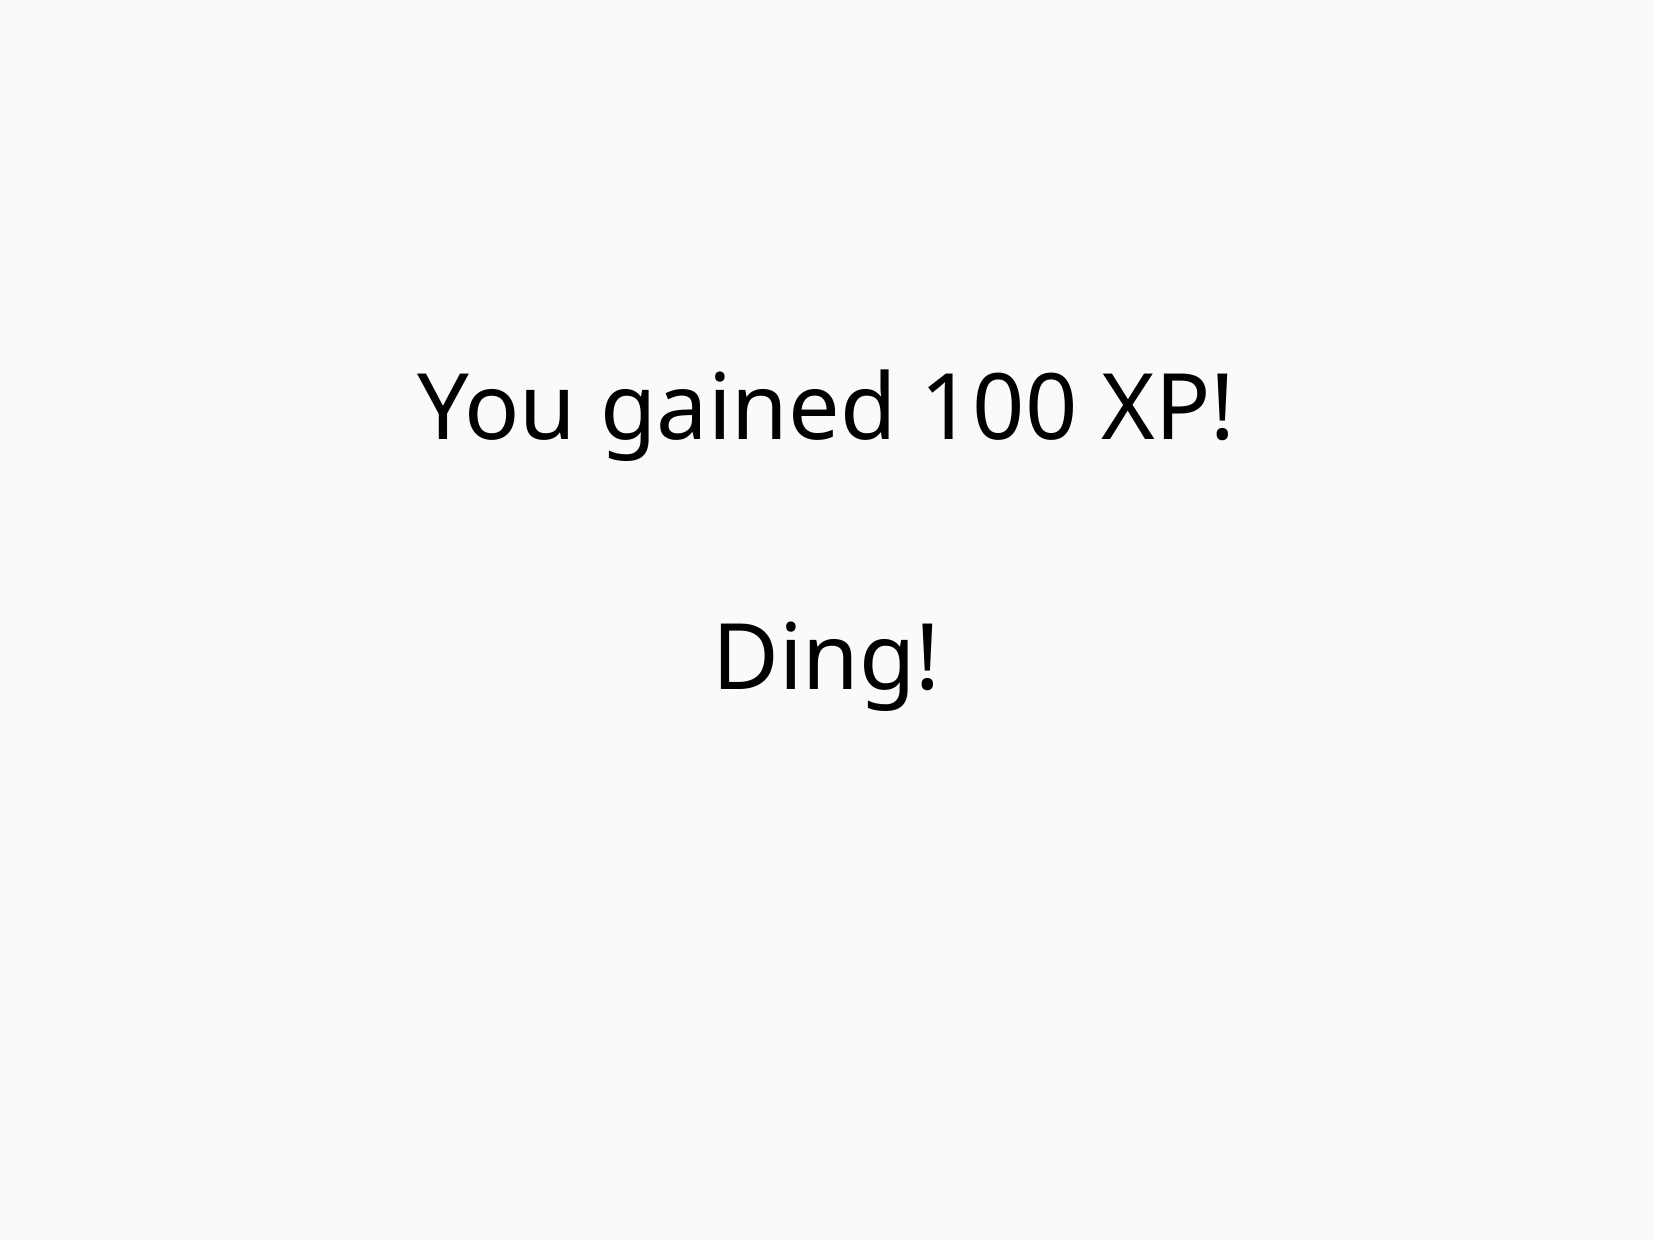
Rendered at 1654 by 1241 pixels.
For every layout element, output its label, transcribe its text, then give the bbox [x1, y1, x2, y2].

subtitle You gained 100 XP! Ding! [82, 49, 1571, 1010]
